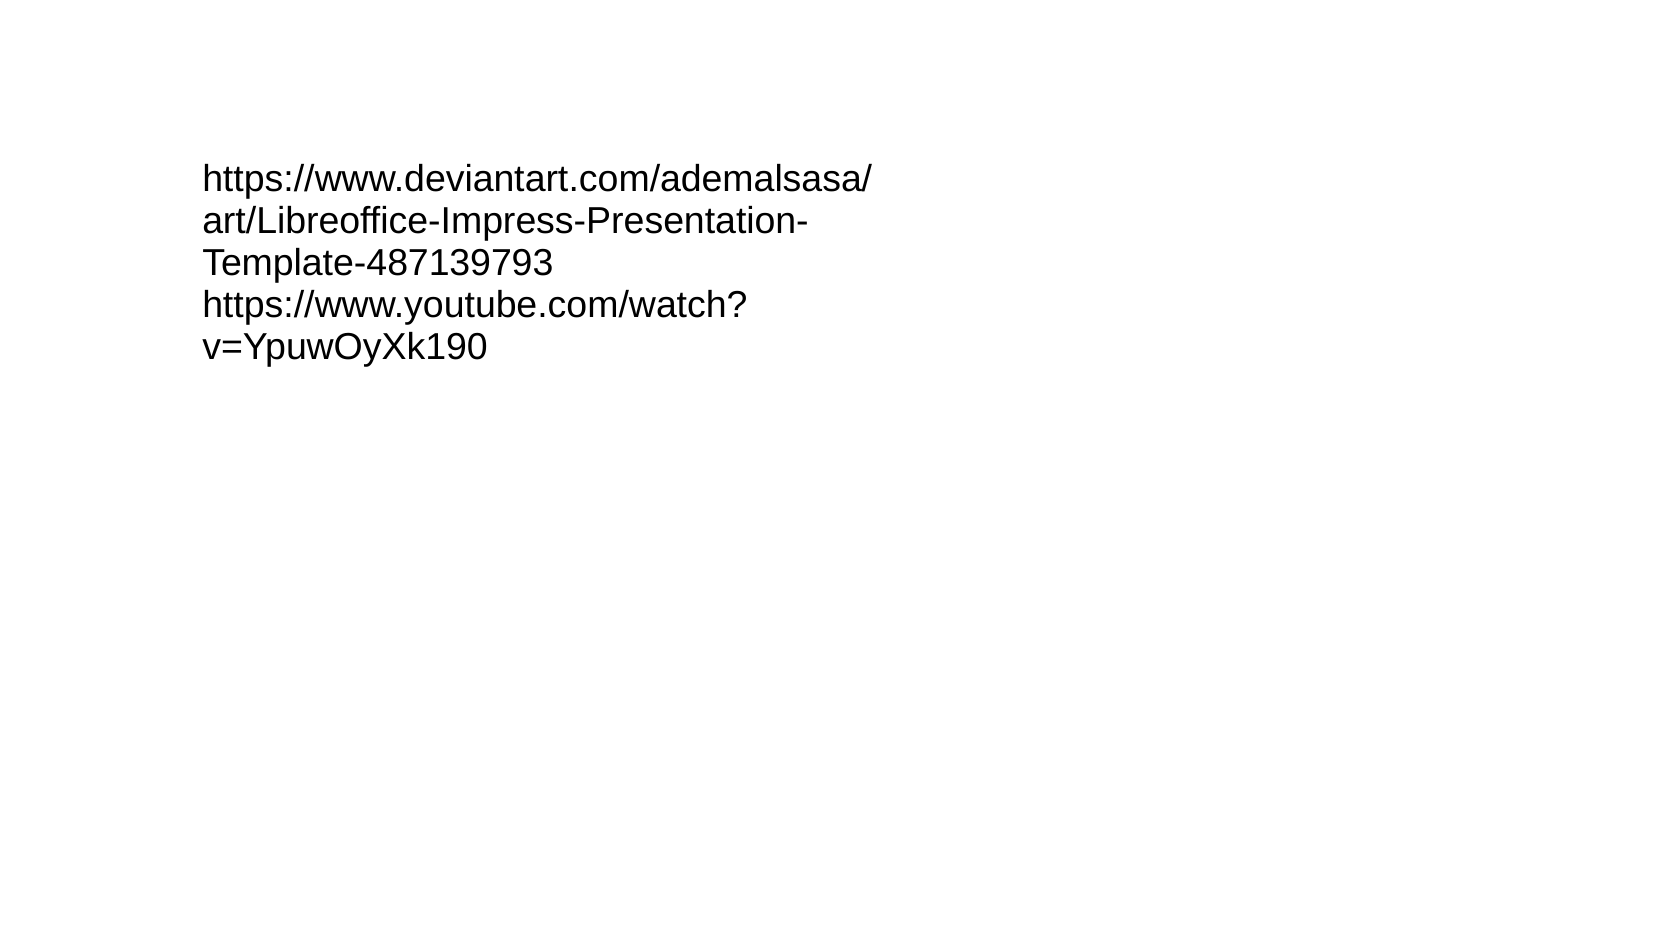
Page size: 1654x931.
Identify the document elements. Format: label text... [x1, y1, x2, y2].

text_box https://www.deviantart.com/ademalsasa/art/Libreoffice-Impress-Presentation-Template-487139793 https://www.youtube.com/watch?v=YpuwOyXk190 [187, 150, 938, 375]
